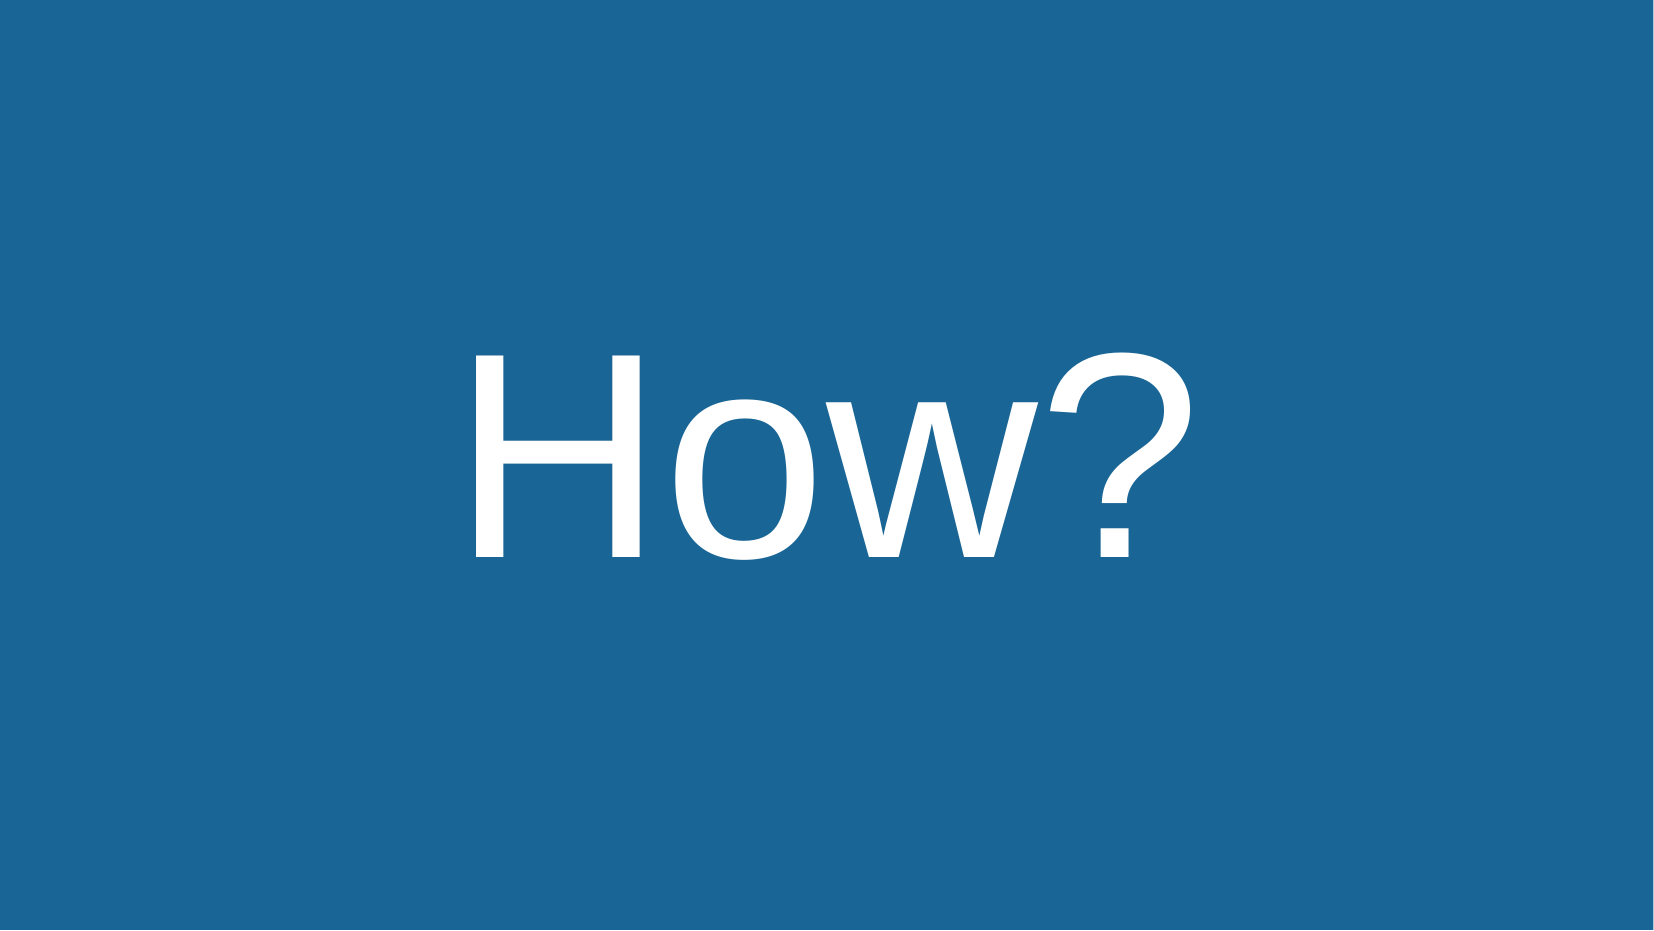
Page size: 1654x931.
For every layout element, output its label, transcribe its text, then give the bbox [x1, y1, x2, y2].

title How? [82, 37, 1571, 875]
